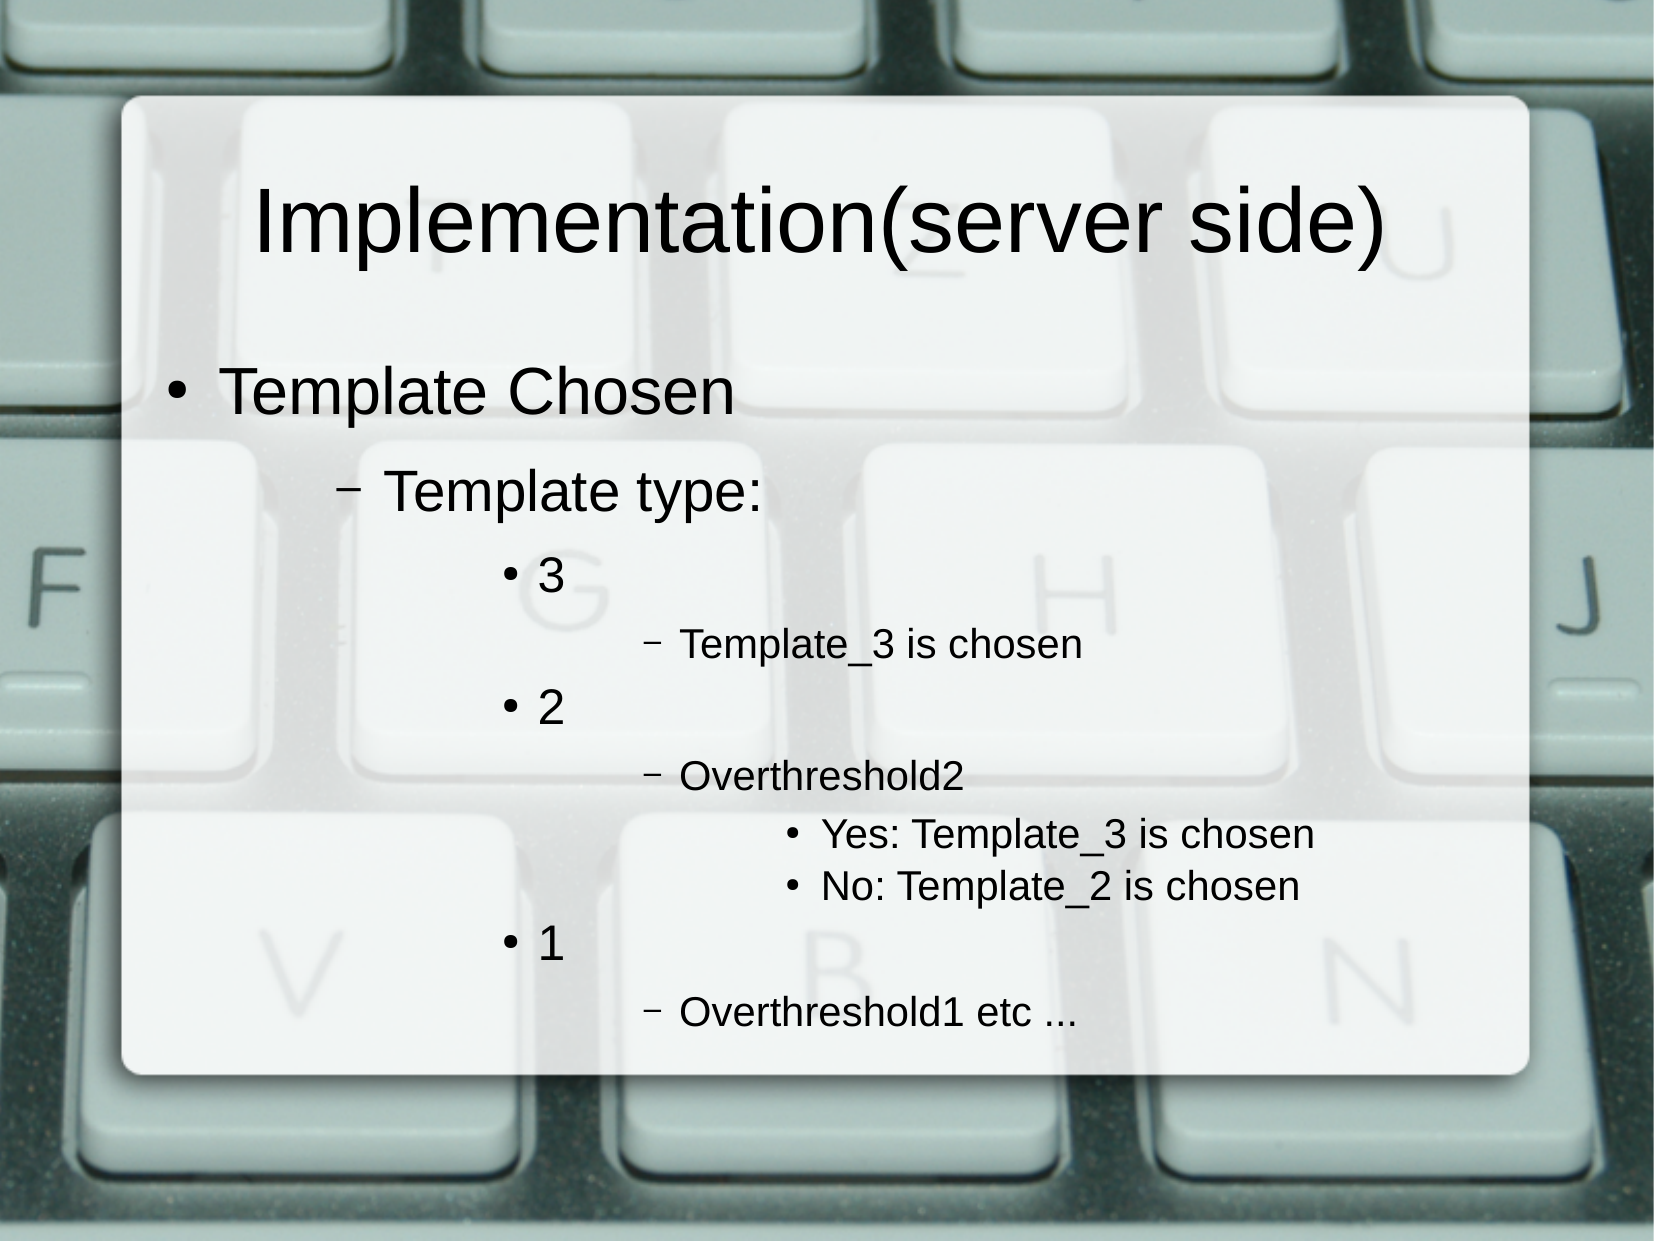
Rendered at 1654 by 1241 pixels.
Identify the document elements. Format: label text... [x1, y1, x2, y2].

list Template Chosen Template type: 3 Template_3 is chosen 2 Overthreshold2 Yes: Template_3 is chosen No: Template_2 is chosen 1 Overthreshold1 etc ... [147, 354, 1506, 1159]
title Implementation(server side) [135, 125, 1506, 318]
picture [0, 0, 1654, 1241]
